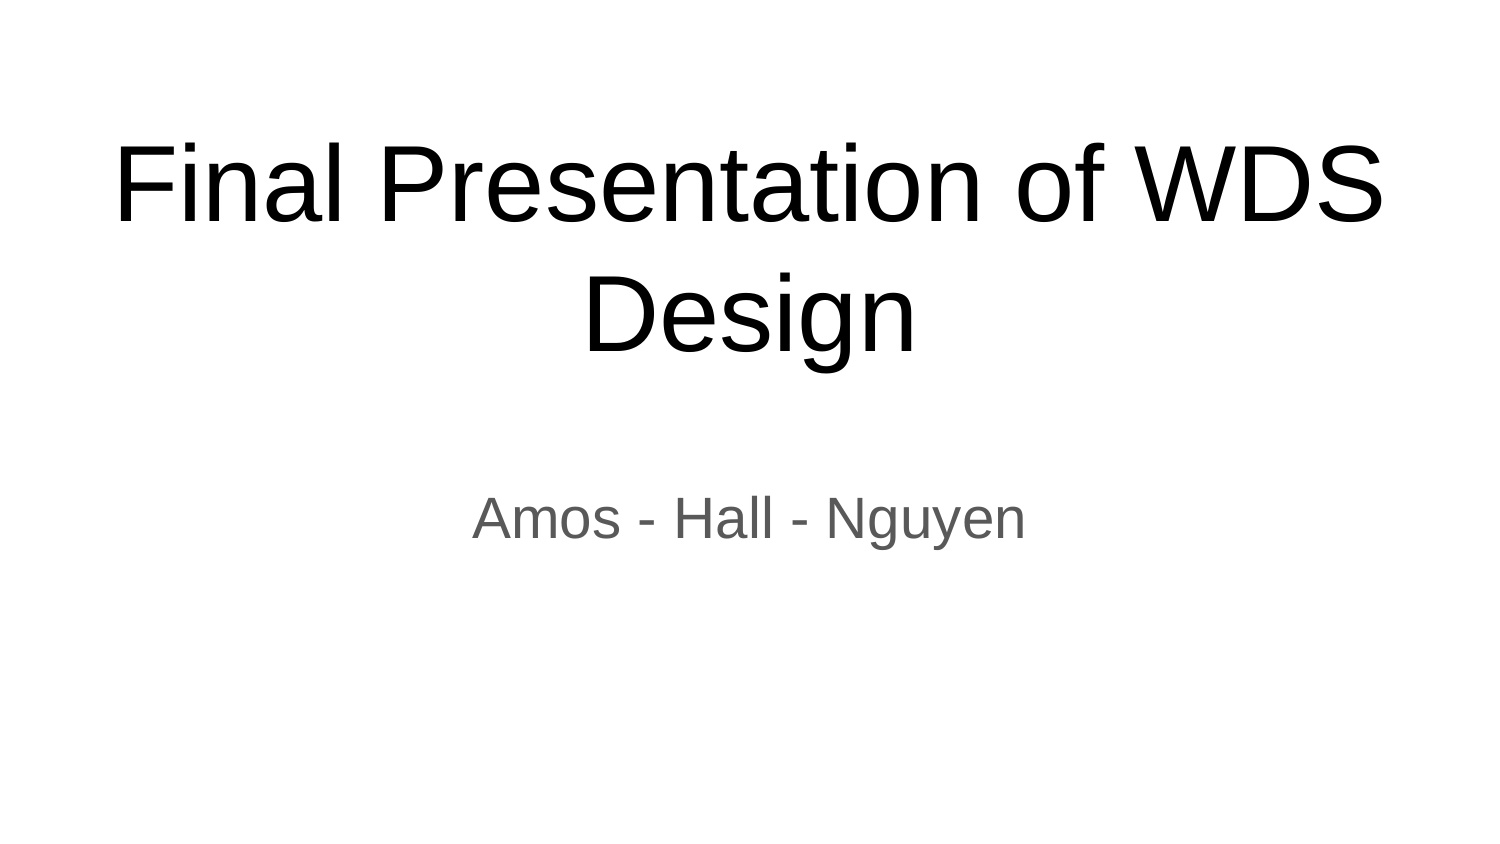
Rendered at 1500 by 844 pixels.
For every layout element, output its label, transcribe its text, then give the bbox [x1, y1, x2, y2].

title Final Presentation of WDS Design [51, 119, 1449, 389]
subtitle Amos - Hall - Nguyen [51, 464, 1449, 595]
